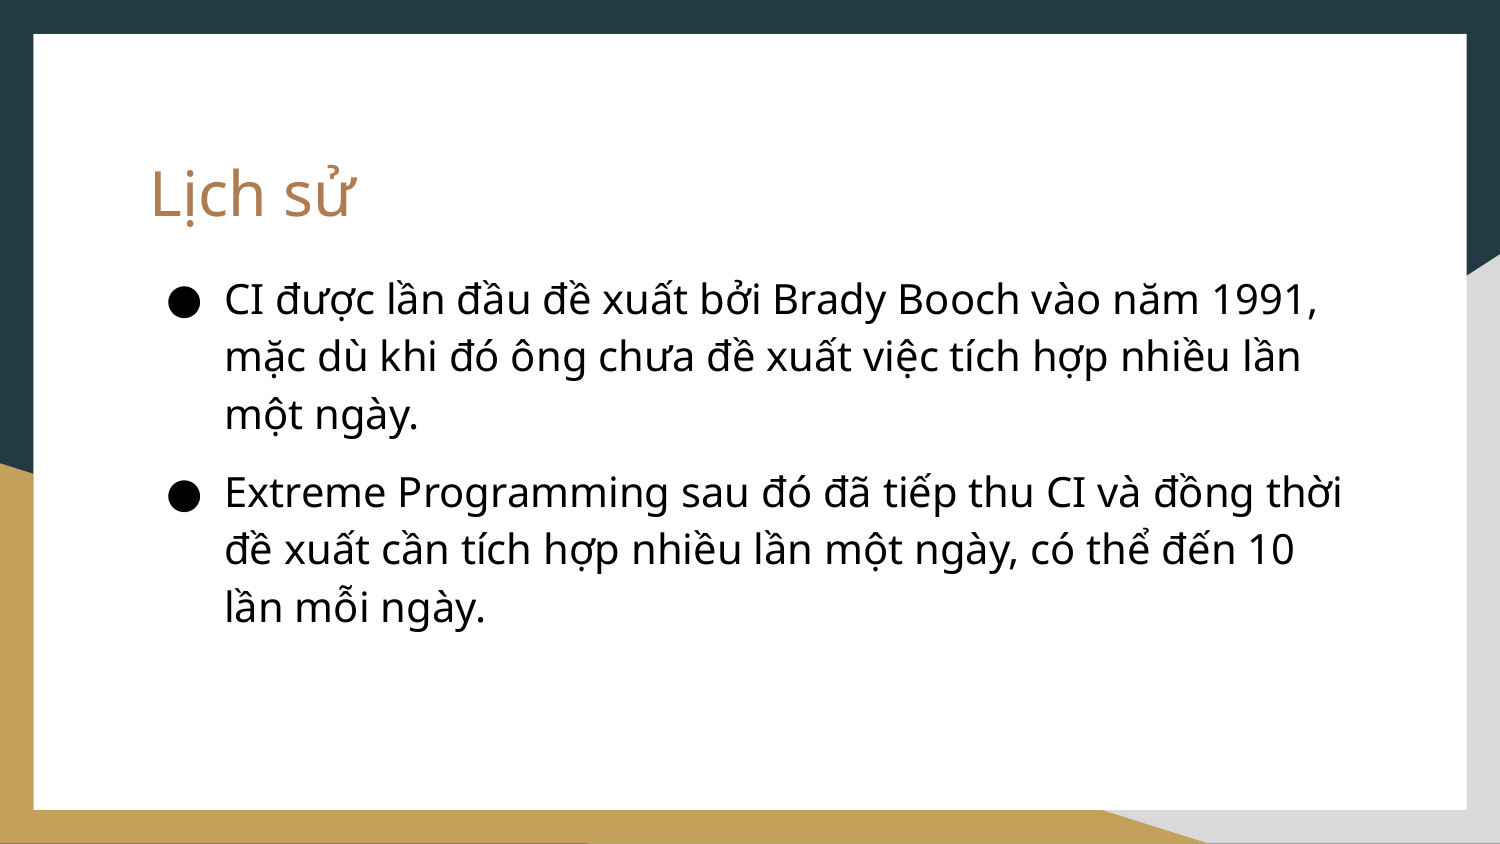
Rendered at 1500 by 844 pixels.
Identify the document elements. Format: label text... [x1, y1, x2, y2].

title Lịch sử [134, 138, 1366, 249]
list CI được lần đầu đề xuất bởi Brady Booch vào năm 1991, mặc dù khi đó ông chưa đề xuất việc tích hợp nhiều lần một ngày. Extreme Programming sau đó đã tiếp thu CI và đồng thời đề xuất cần tích hợp nhiều lần một ngày, có thể đến 10 lần mỗi ngày. [134, 249, 1366, 696]
